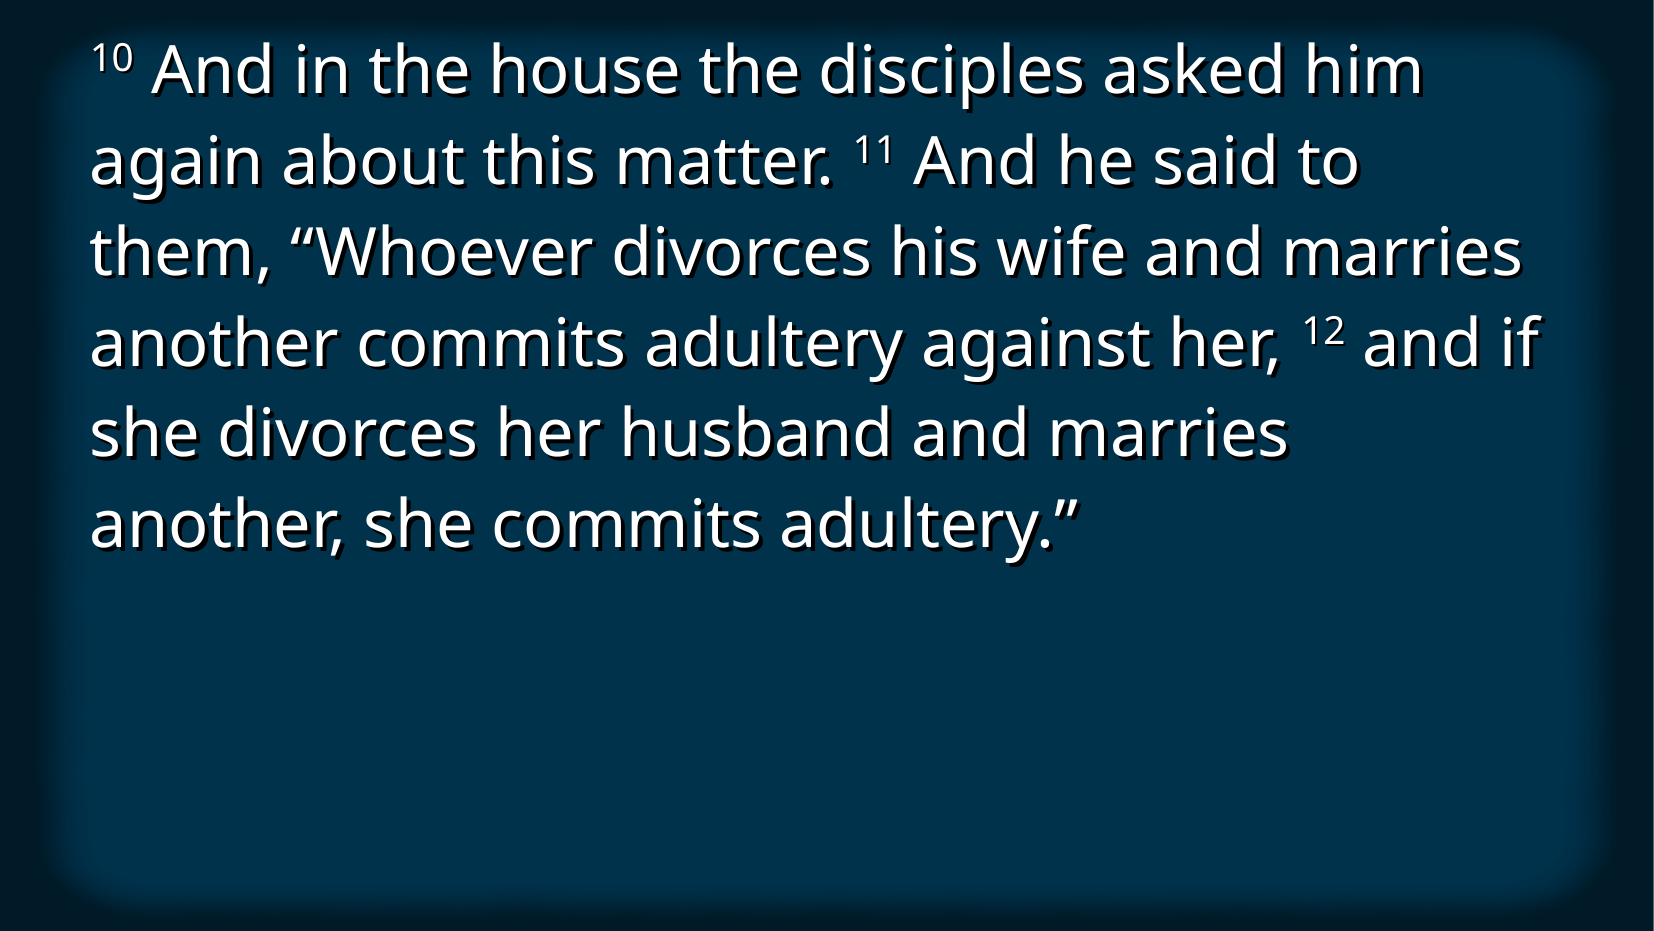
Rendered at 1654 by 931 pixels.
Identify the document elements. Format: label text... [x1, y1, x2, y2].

text_box 10 And in the house the disciples asked him again about this matter. 11 And he said to them, “Whoever divorces his wife and marries another commits adultery against her, 12 and if she divorces her husband and marries another, she commits adultery.” [75, 15, 1576, 563]
picture [0, 0, 1654, 931]
